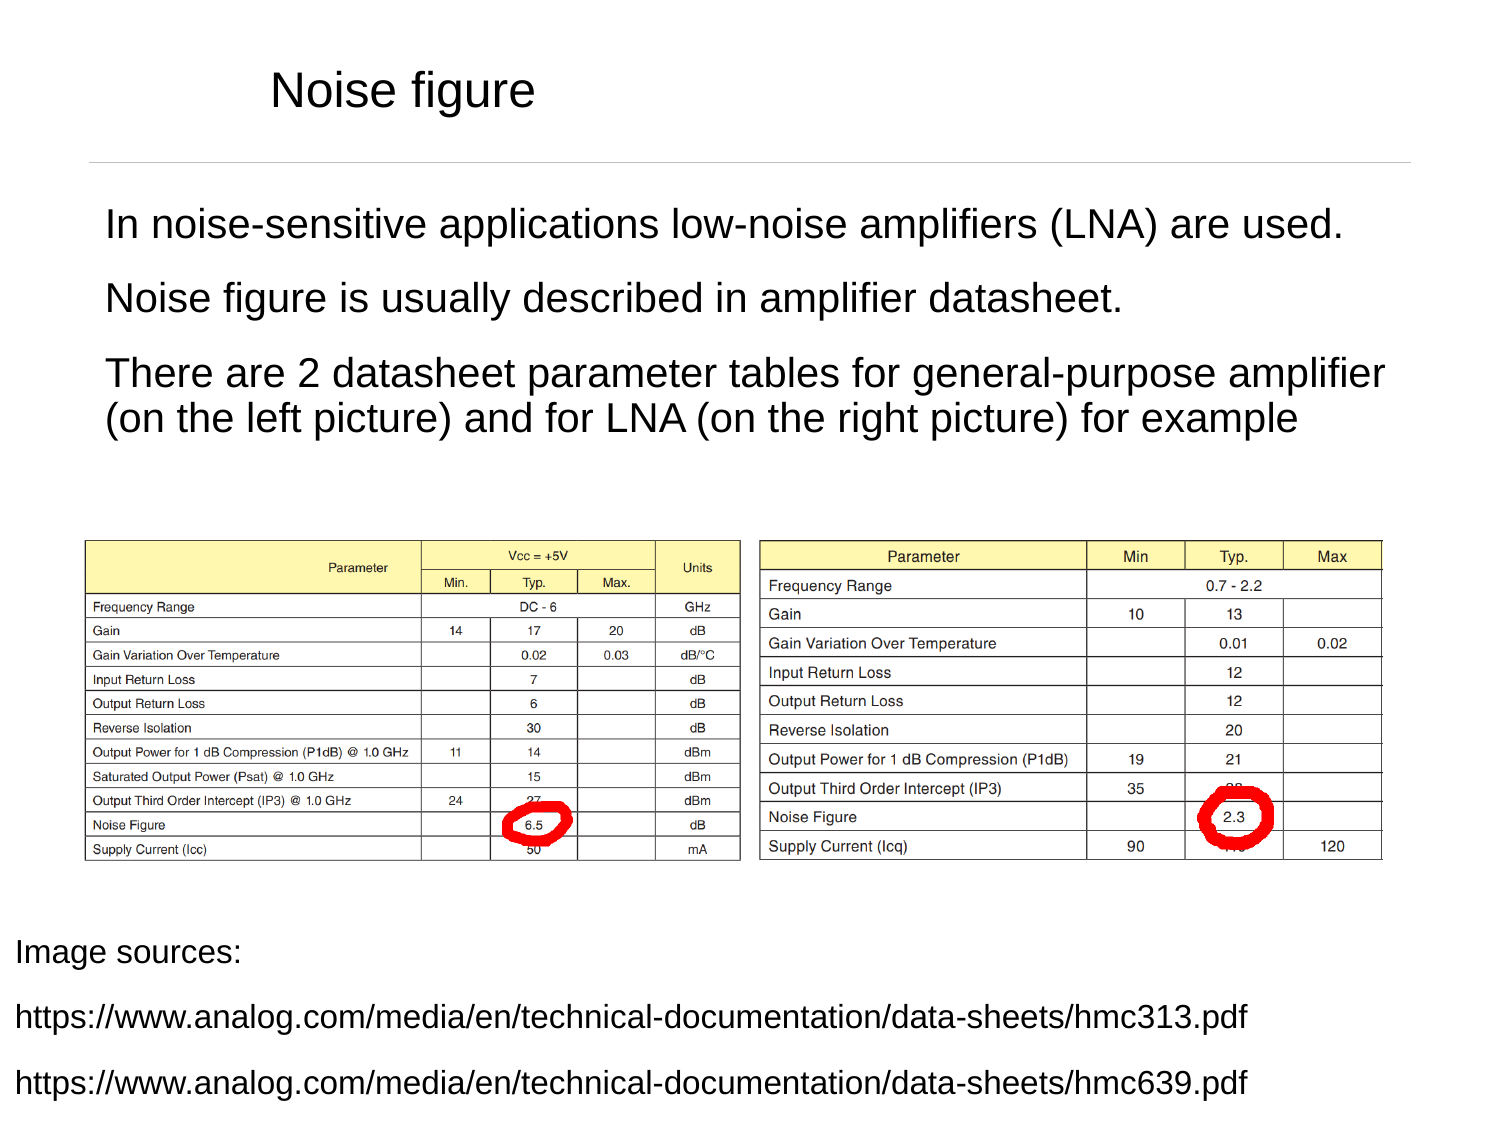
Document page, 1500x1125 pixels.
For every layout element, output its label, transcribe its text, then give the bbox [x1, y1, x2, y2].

text_box Noise figure [254, 31, 1347, 150]
picture [753, 535, 1383, 866]
list Image sources: https://www.analog.com/media/en/technical-documentation/data-sheets/hmc313.pdf https://www.analog.com/media/en/technical-documentation/data-sheets/hmc639.pdf [0, 927, 1500, 1093]
list In noise-sensitive applications low-noise amplifiers (LNA) are used. Noise figure is usually described in amplifier datasheet. There are 2 datasheet parameter tables for general-purpose amplifier (on the left picture) and for LNA (on the right picture) for example [90, 195, 1411, 909]
picture [81, 535, 745, 866]
